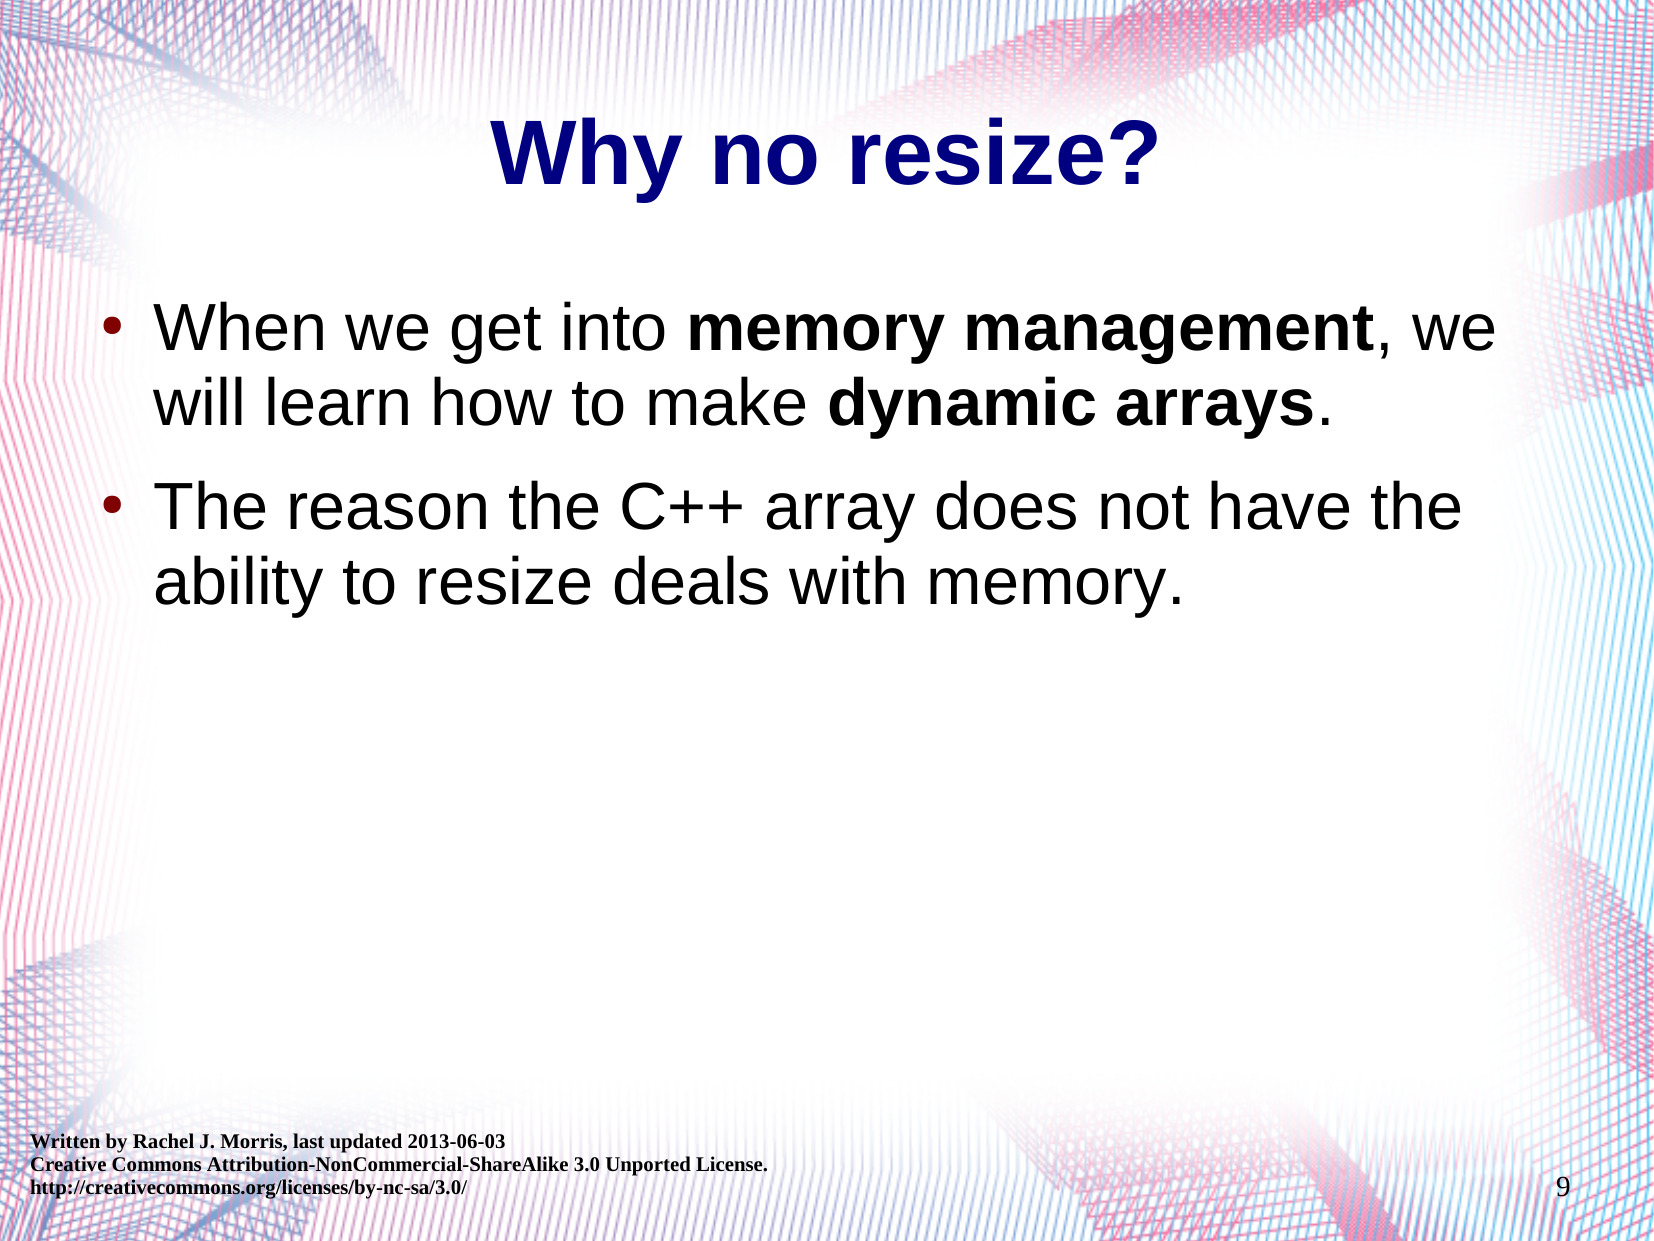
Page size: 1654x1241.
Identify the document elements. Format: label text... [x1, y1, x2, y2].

list When we get into memory management, we will learn how to make dynamic arrays. The reason the C++ array does not have the ability to resize deals with memory. [82, 290, 1571, 1010]
title Why no resize? [82, 49, 1571, 257]
picture [0, 0, 1654, 1241]
